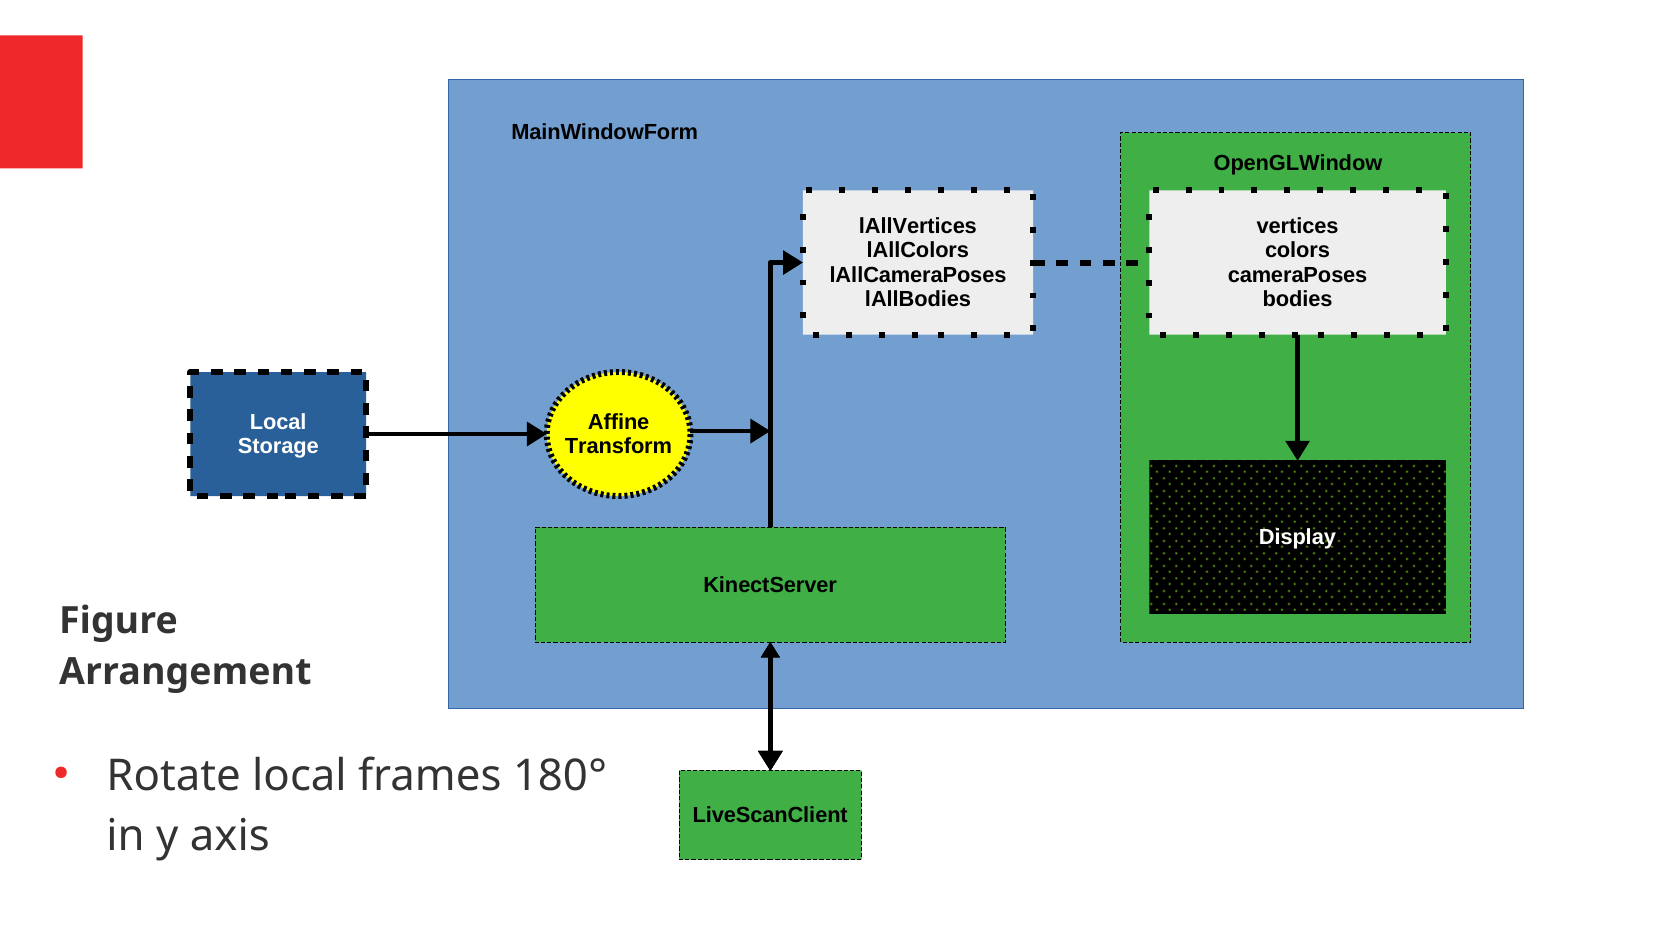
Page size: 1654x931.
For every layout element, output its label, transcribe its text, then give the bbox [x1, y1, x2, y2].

text_box vertices colors cameraPoses bodies [1149, 190, 1446, 335]
text_box OpenGLWindow [1197, 150, 1399, 176]
title Figure Arrangement [59, 566, 497, 723]
text_box lAllVertices lAllColors lAllCameraPoses lAllBodies [802, 190, 1034, 335]
list Rotate local frames 180° in y axis [35, 744, 627, 931]
text_box [448, 79, 1524, 709]
text_box Local Storage [190, 372, 367, 497]
text_box [448, 433, 769, 709]
text_box Display [1149, 460, 1446, 614]
text_box Affine Transform [546, 371, 691, 497]
text_box KinectServer [535, 527, 1006, 643]
text_box MainWindowForm [472, 119, 737, 169]
text_box LiveScanClient [679, 770, 862, 860]
